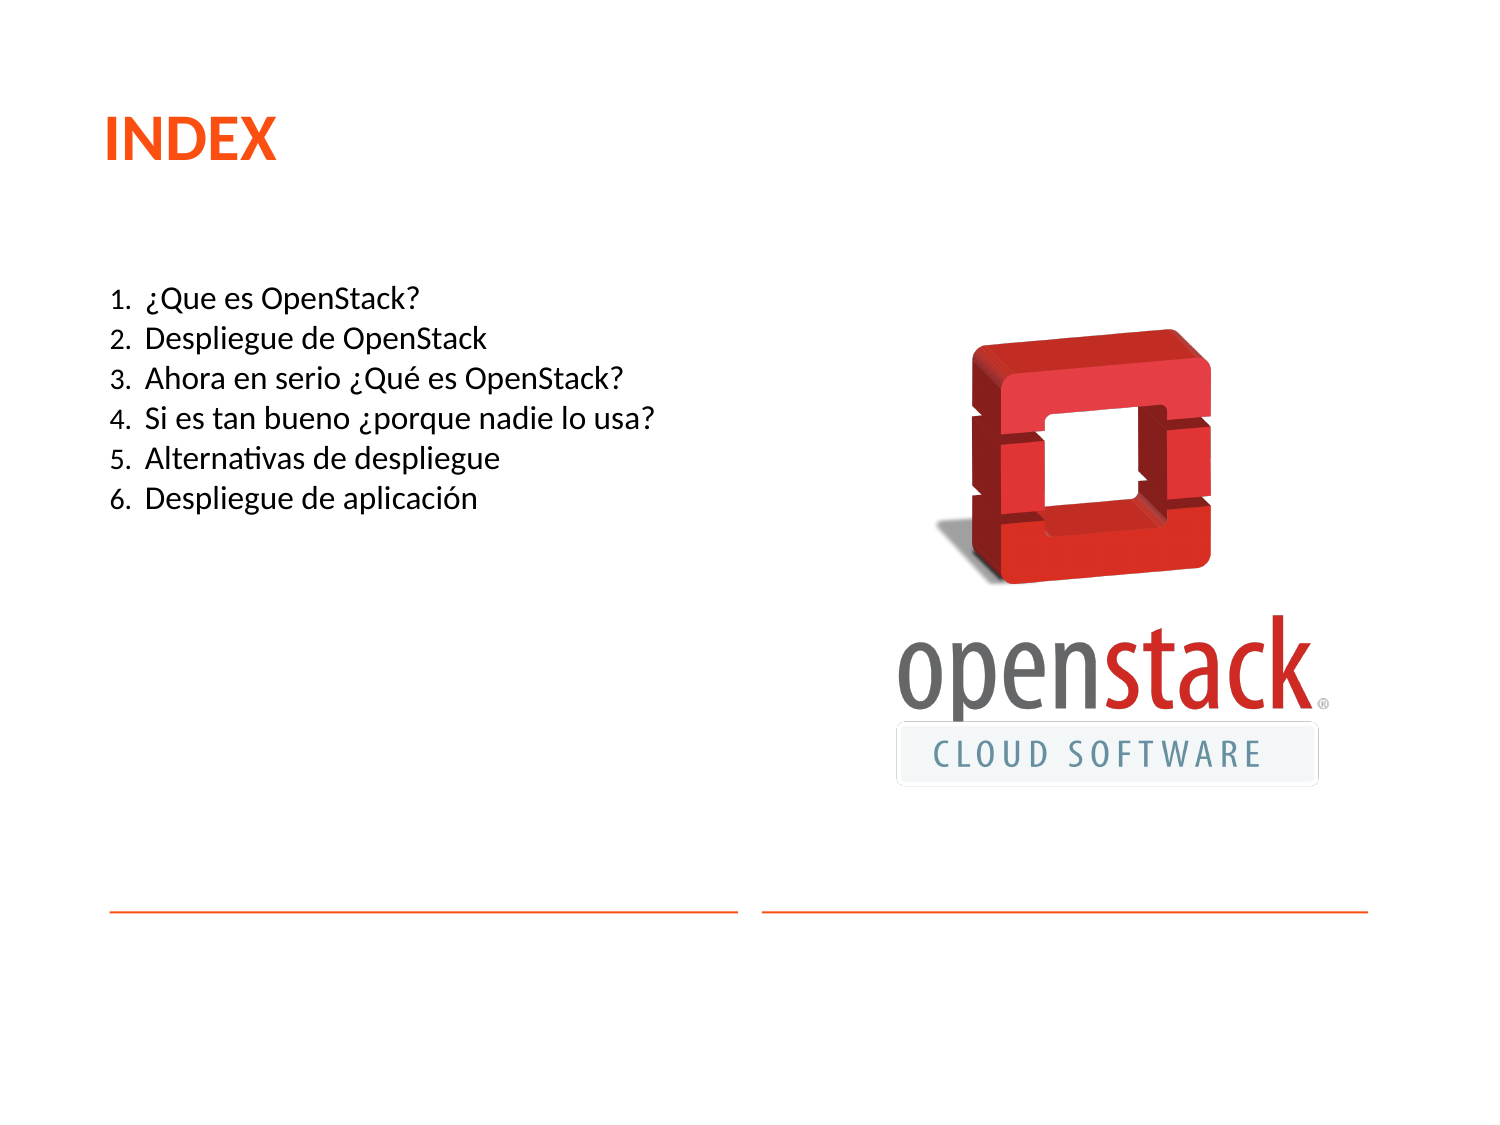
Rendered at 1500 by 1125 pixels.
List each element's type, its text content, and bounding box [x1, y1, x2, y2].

text_box INDEX [104, 78, 371, 171]
picture [819, 264, 1406, 851]
text_box ¿Que es OpenStack? Despliegue de OpenStack Ahora en serio ¿Qué es OpenStack? Si es tan bueno ¿porque nadie lo usa? Alternativas de despliegue Despliegue de aplicación [109, 268, 738, 815]
